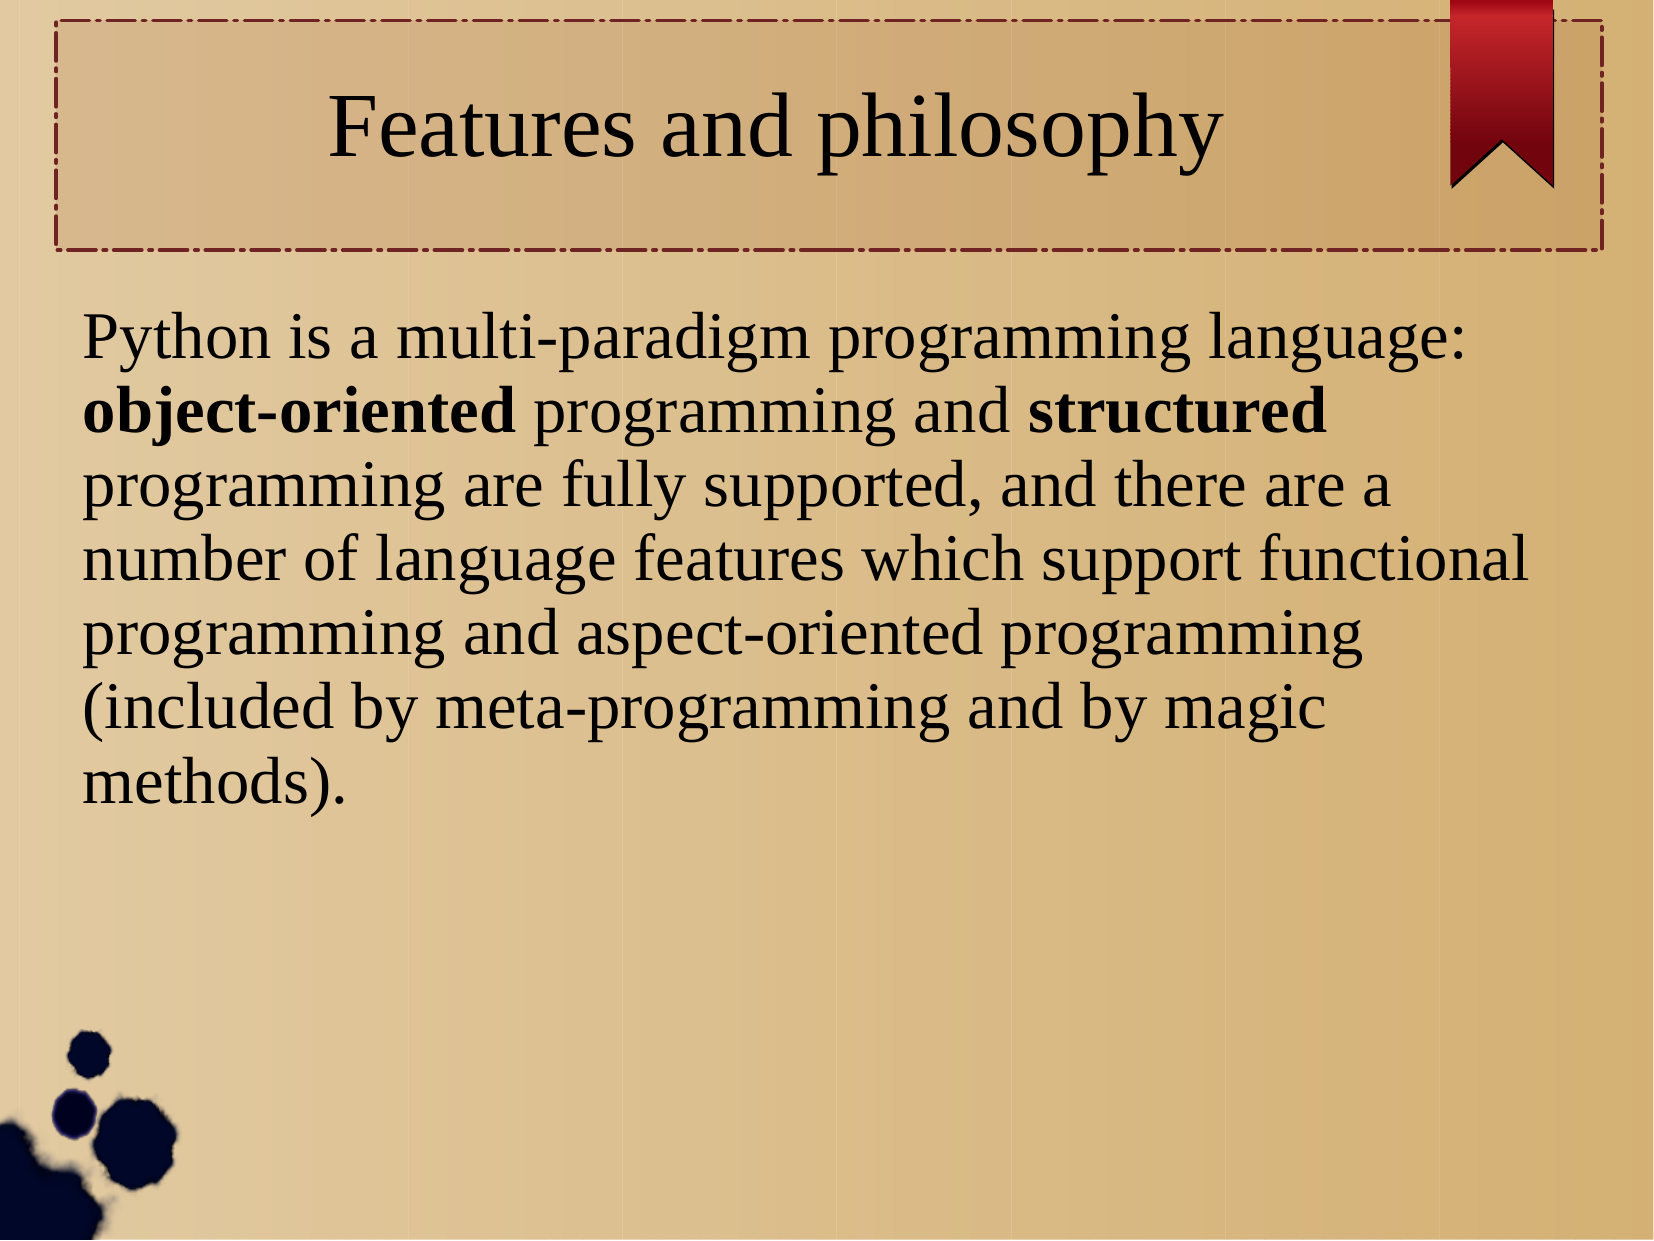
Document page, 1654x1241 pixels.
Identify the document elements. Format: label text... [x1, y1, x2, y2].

list Python is a multi-paradigm programming language: object-oriented programming and structured programming are fully supported, and there are a number of language features which support functional programming and aspect-oriented programming (included by meta-programming and by magic methods). [82, 299, 1571, 1241]
title Features and philosophy [206, 47, 1347, 205]
